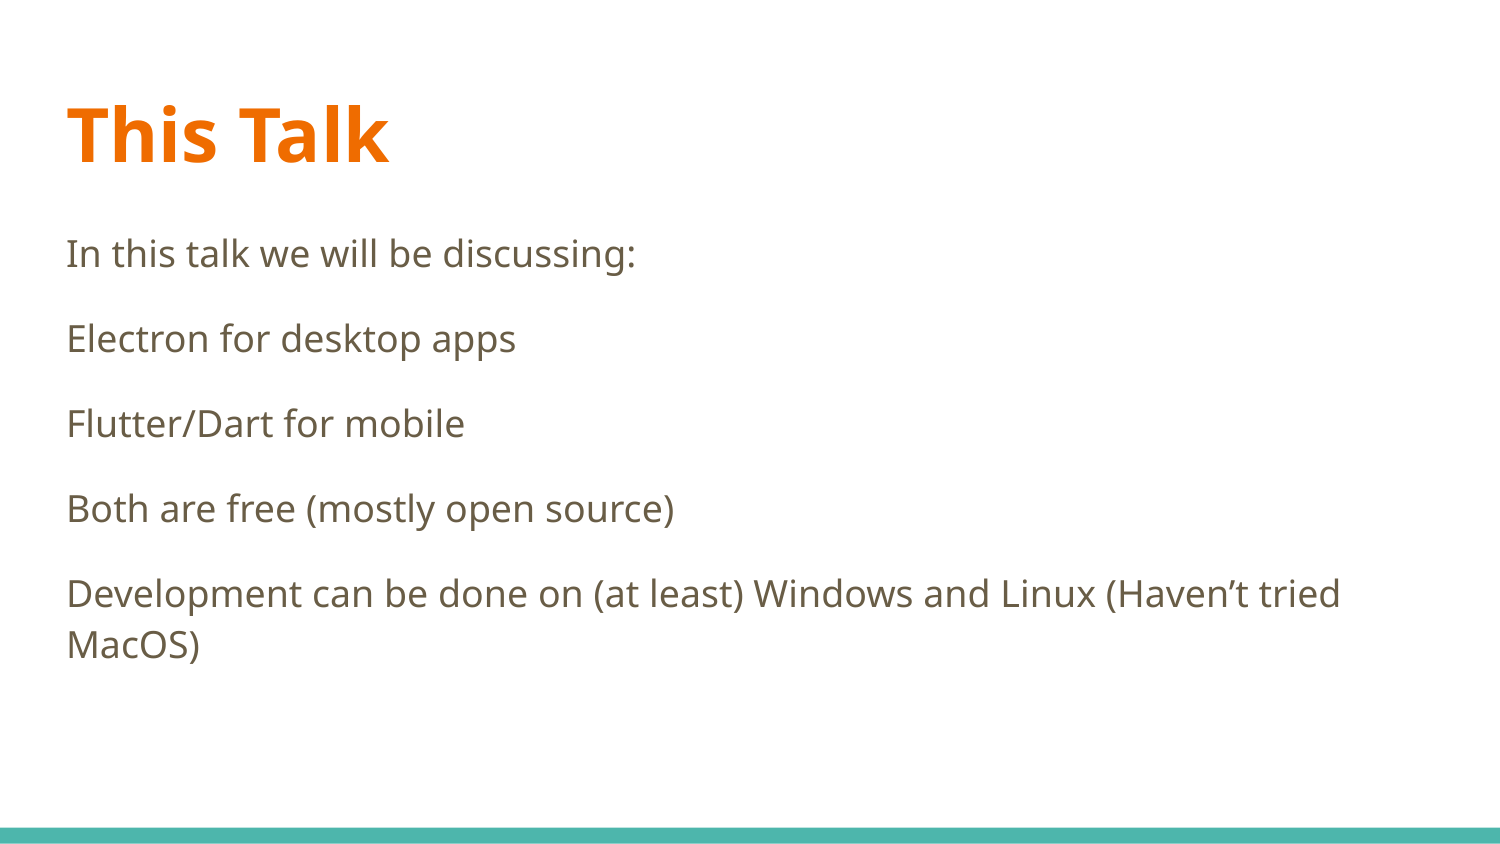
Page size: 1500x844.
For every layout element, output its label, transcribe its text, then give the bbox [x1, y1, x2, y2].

list In this talk we will be discussing: Electron for desktop apps Flutter/Dart for mobile Both are free (mostly open source) Development can be done on (at least) Windows and Linux (Haven’t tried MacOS) [51, 207, 1449, 750]
title This Talk [51, 72, 1449, 189]
